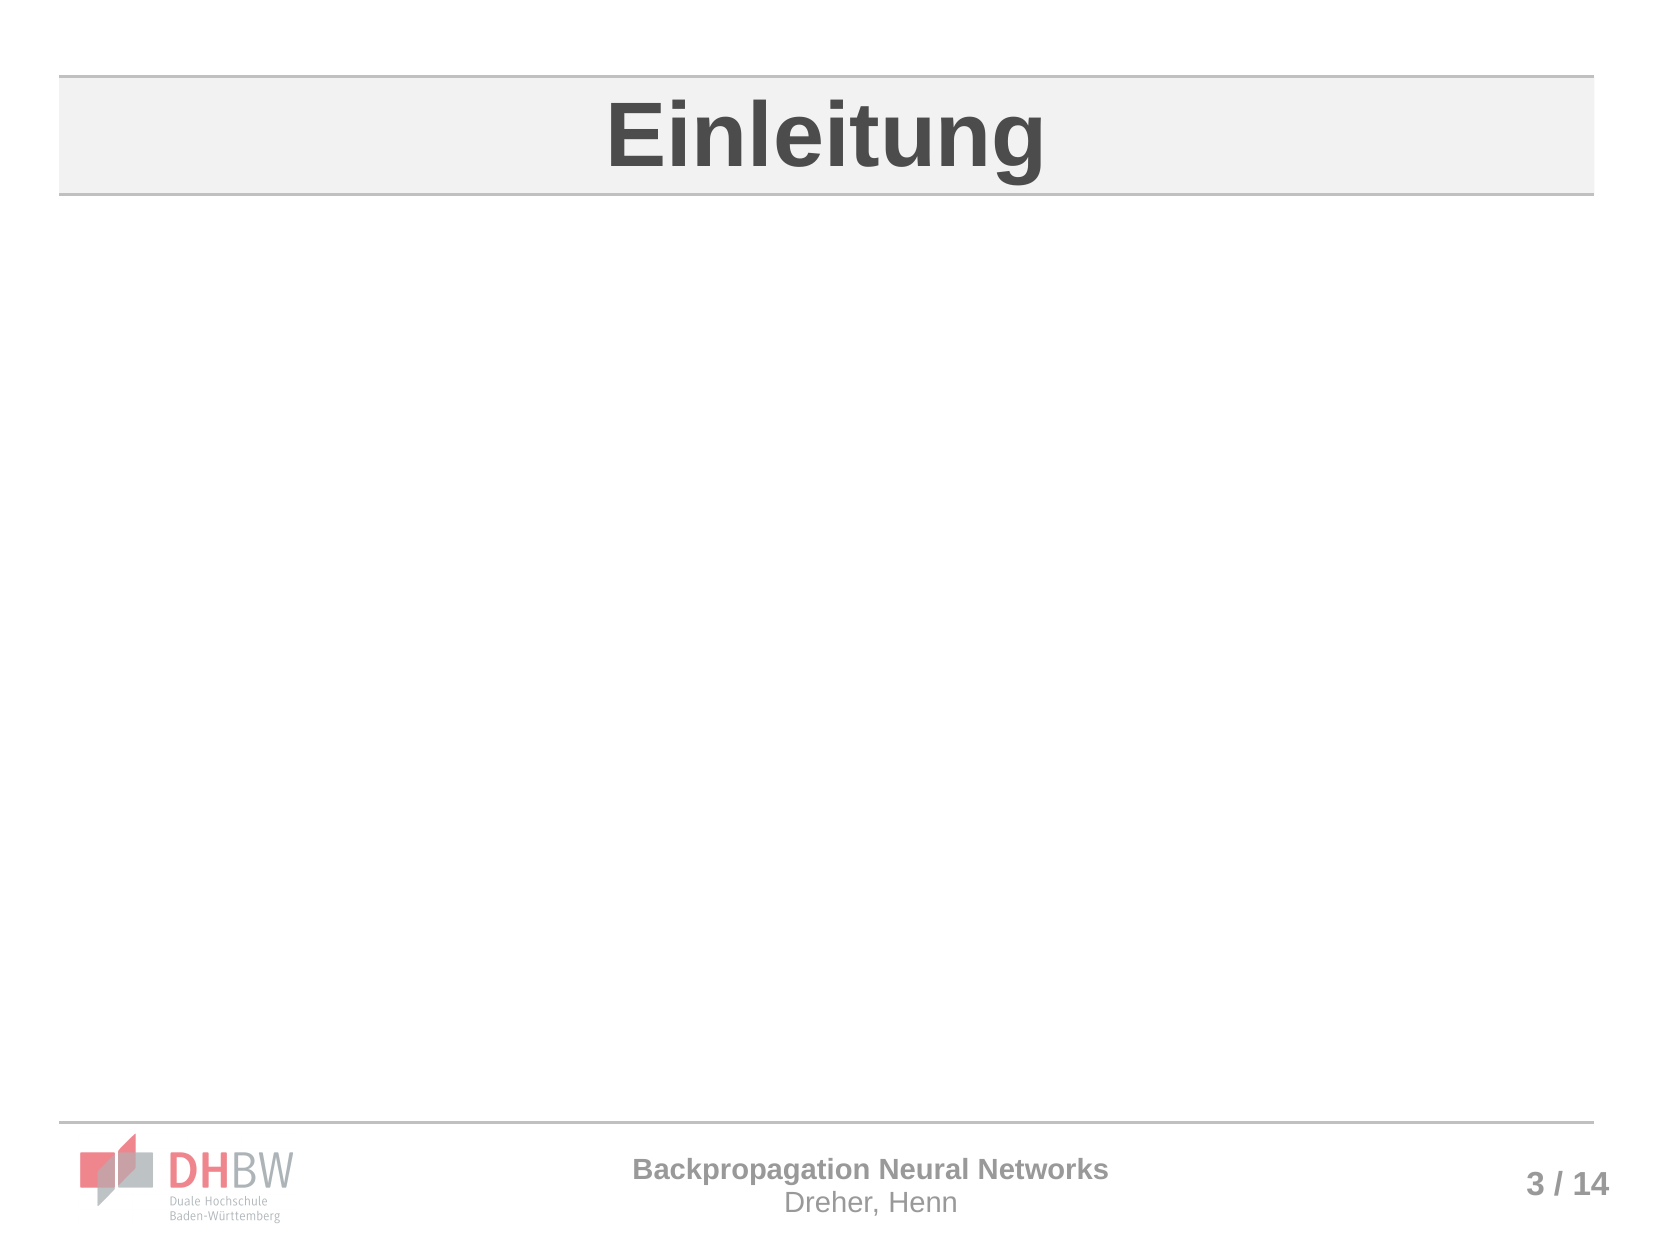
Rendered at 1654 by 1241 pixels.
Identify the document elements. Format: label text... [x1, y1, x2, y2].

title Einleitung [59, 31, 1595, 239]
picture [78, 1133, 296, 1225]
